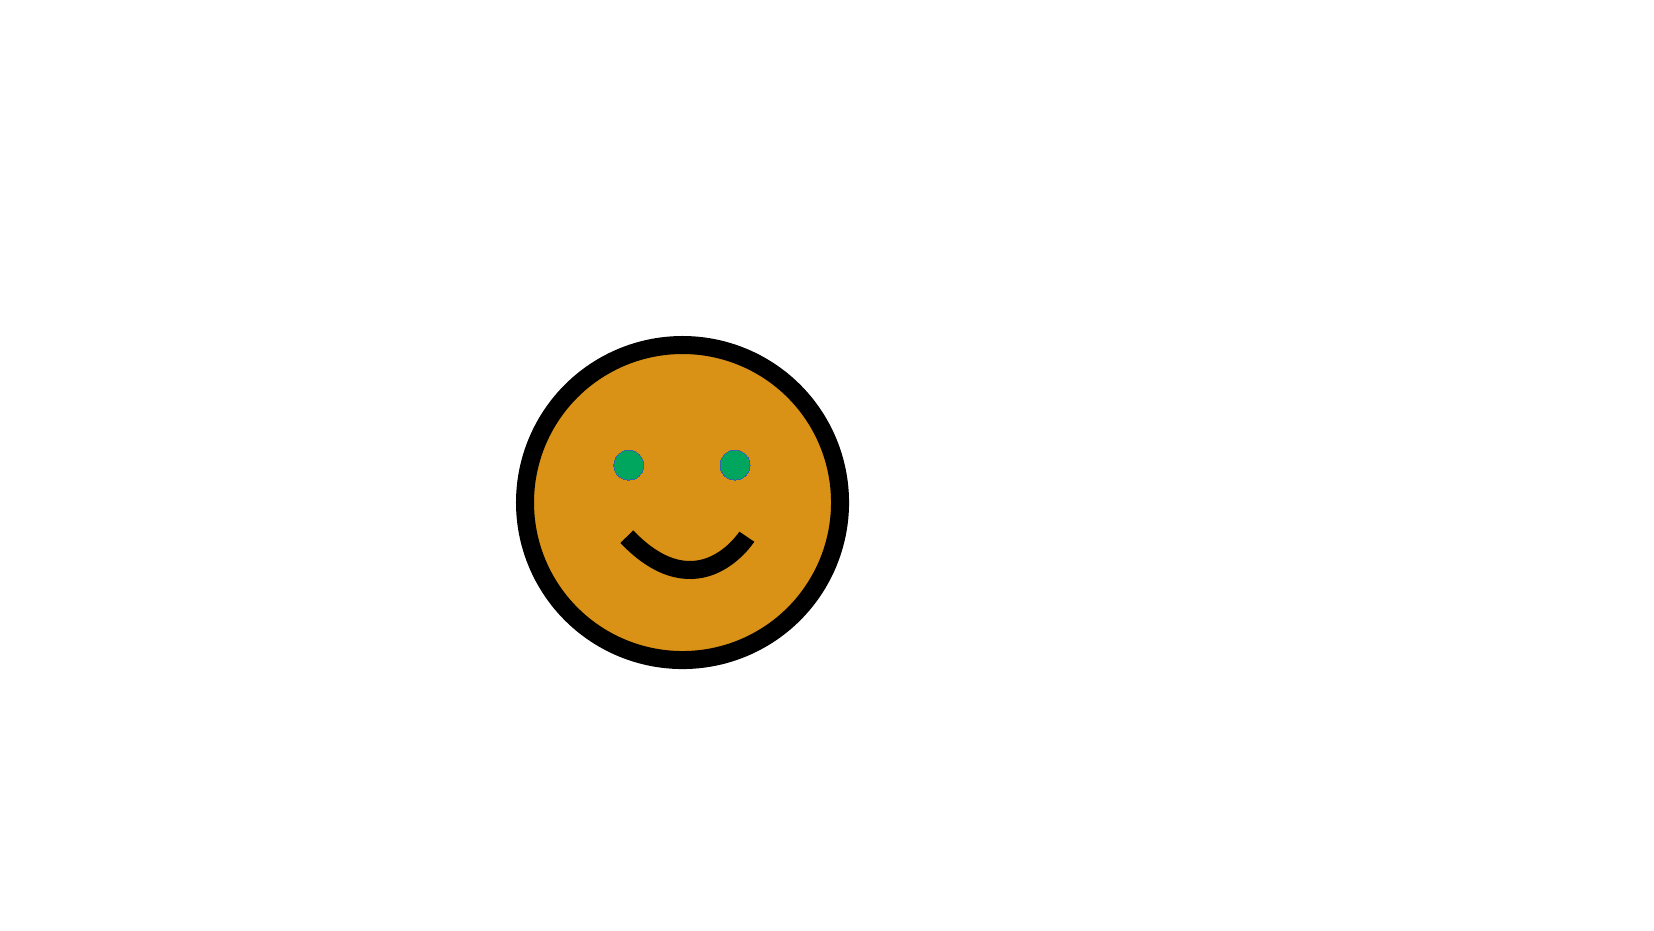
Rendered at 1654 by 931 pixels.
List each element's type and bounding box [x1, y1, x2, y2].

text_box [525, 345, 841, 661]
